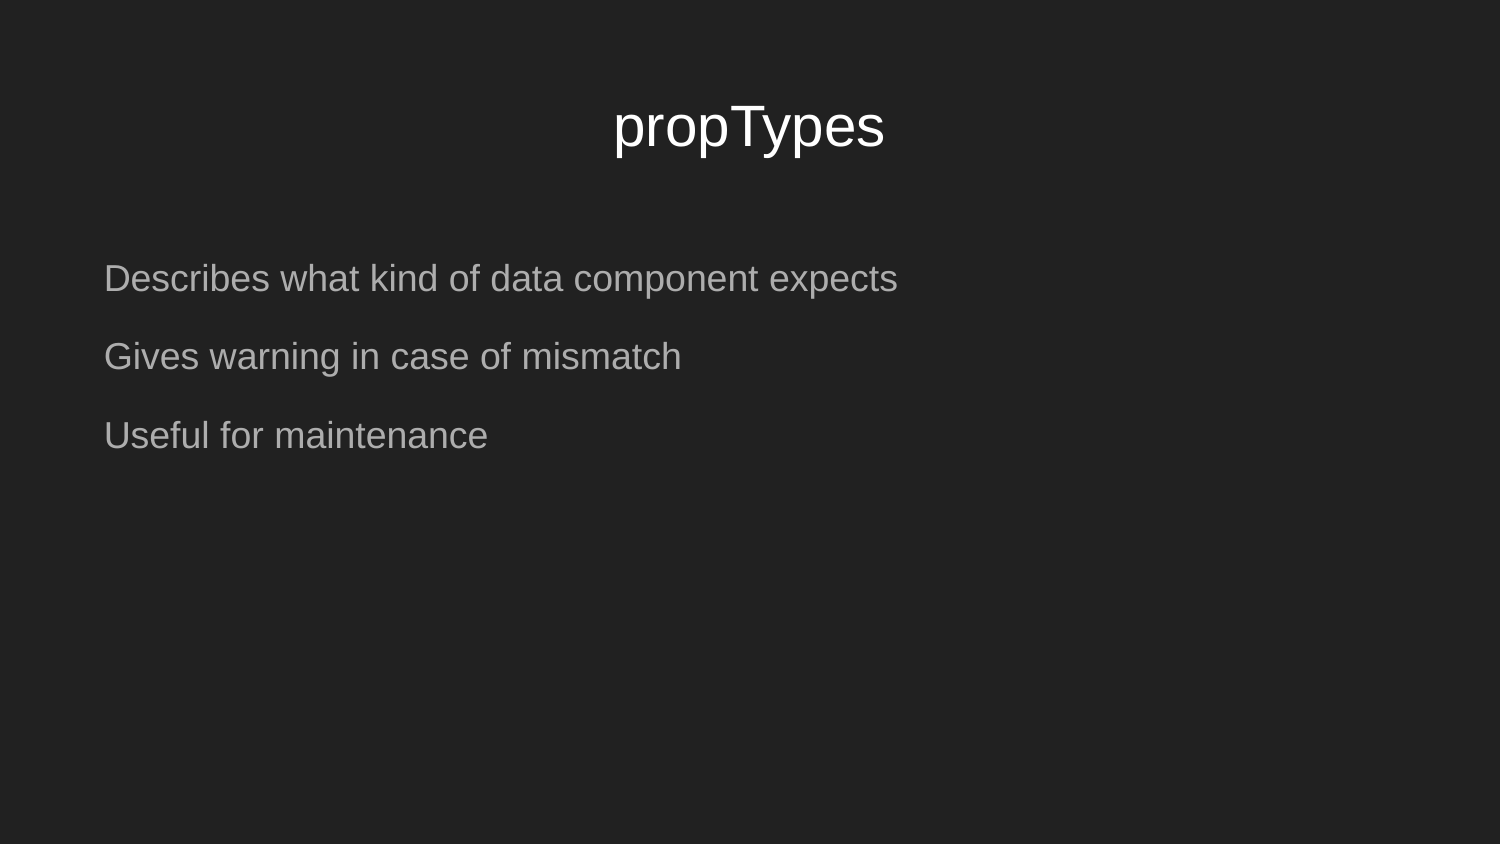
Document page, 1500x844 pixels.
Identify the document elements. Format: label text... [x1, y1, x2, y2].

title propTypes [51, 72, 1449, 167]
list Describes what kind of data component expects Gives warning in case of mismatch Useful for maintenance [51, 239, 1449, 526]
